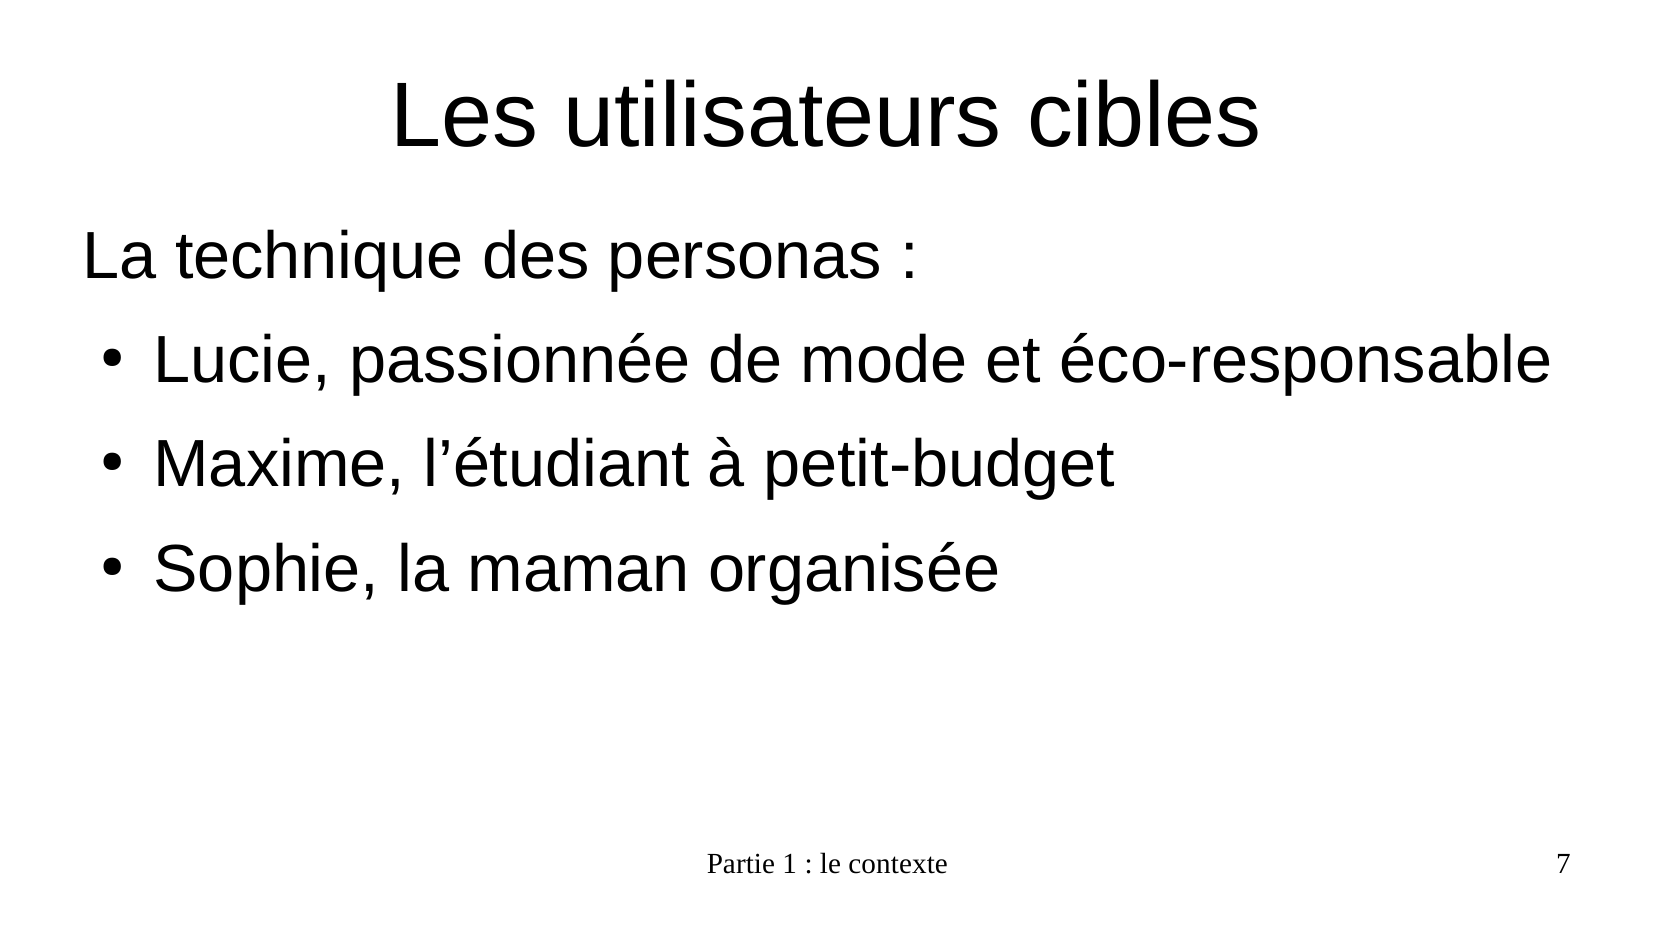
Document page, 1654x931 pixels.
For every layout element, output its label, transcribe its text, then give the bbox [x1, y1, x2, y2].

title Les utilisateurs cibles [82, 37, 1571, 193]
list La technique des personas : Lucie, passionnée de mode et éco-responsable Maxime, l’étudiant à petit-budget Sophie, la maman organisée [82, 217, 1571, 758]
